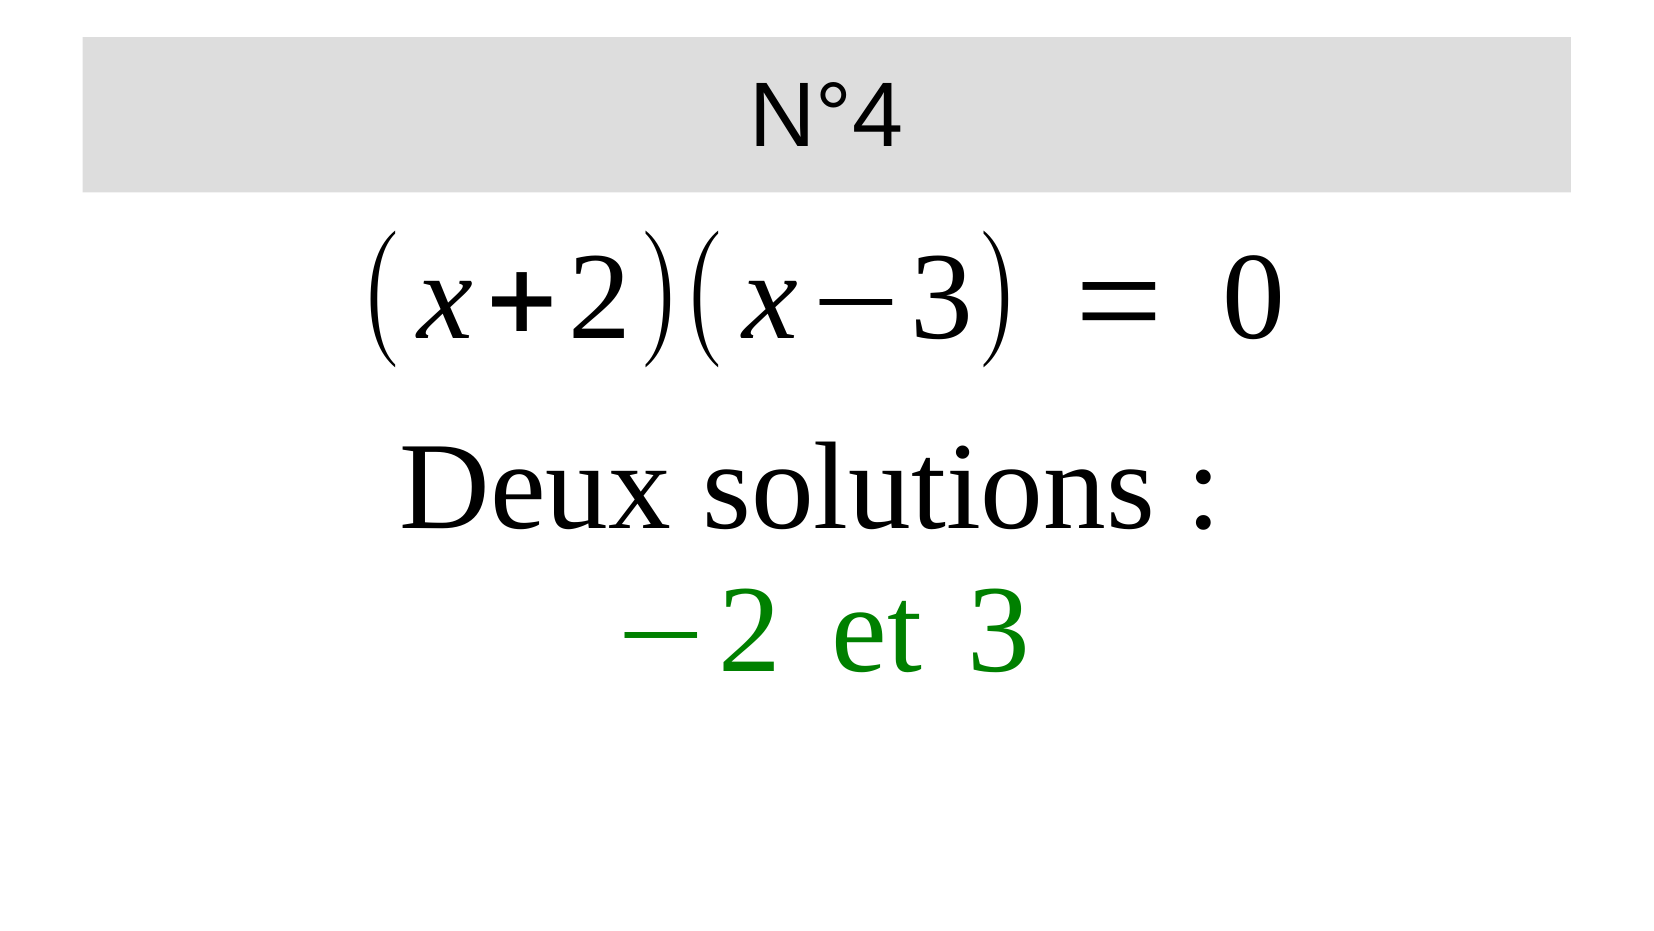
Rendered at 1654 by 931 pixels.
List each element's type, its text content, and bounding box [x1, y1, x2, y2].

title N°4 [82, 37, 1571, 193]
chart [389, 417, 1260, 700]
chart [354, 224, 1294, 374]
